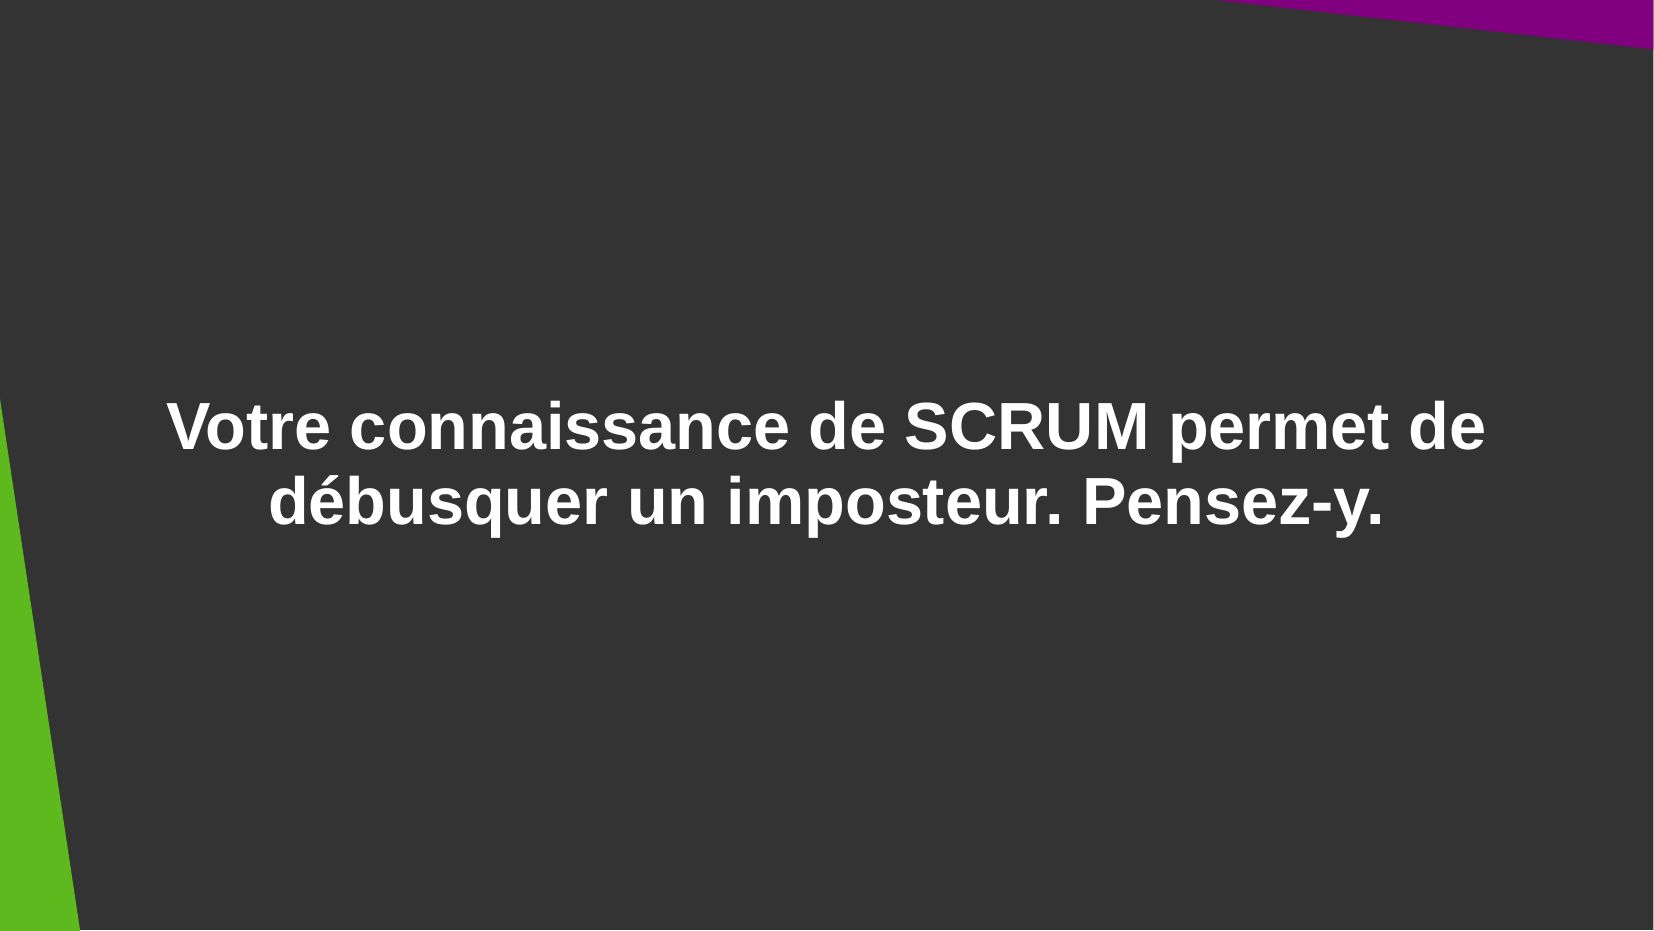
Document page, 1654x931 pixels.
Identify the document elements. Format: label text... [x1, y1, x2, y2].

text_box [0, 399, 81, 931]
title Votre connaissance de SCRUM permet de débusquer un imposteur. Pensez-y. [31, 388, 1622, 542]
text_box [1215, 0, 1654, 50]
